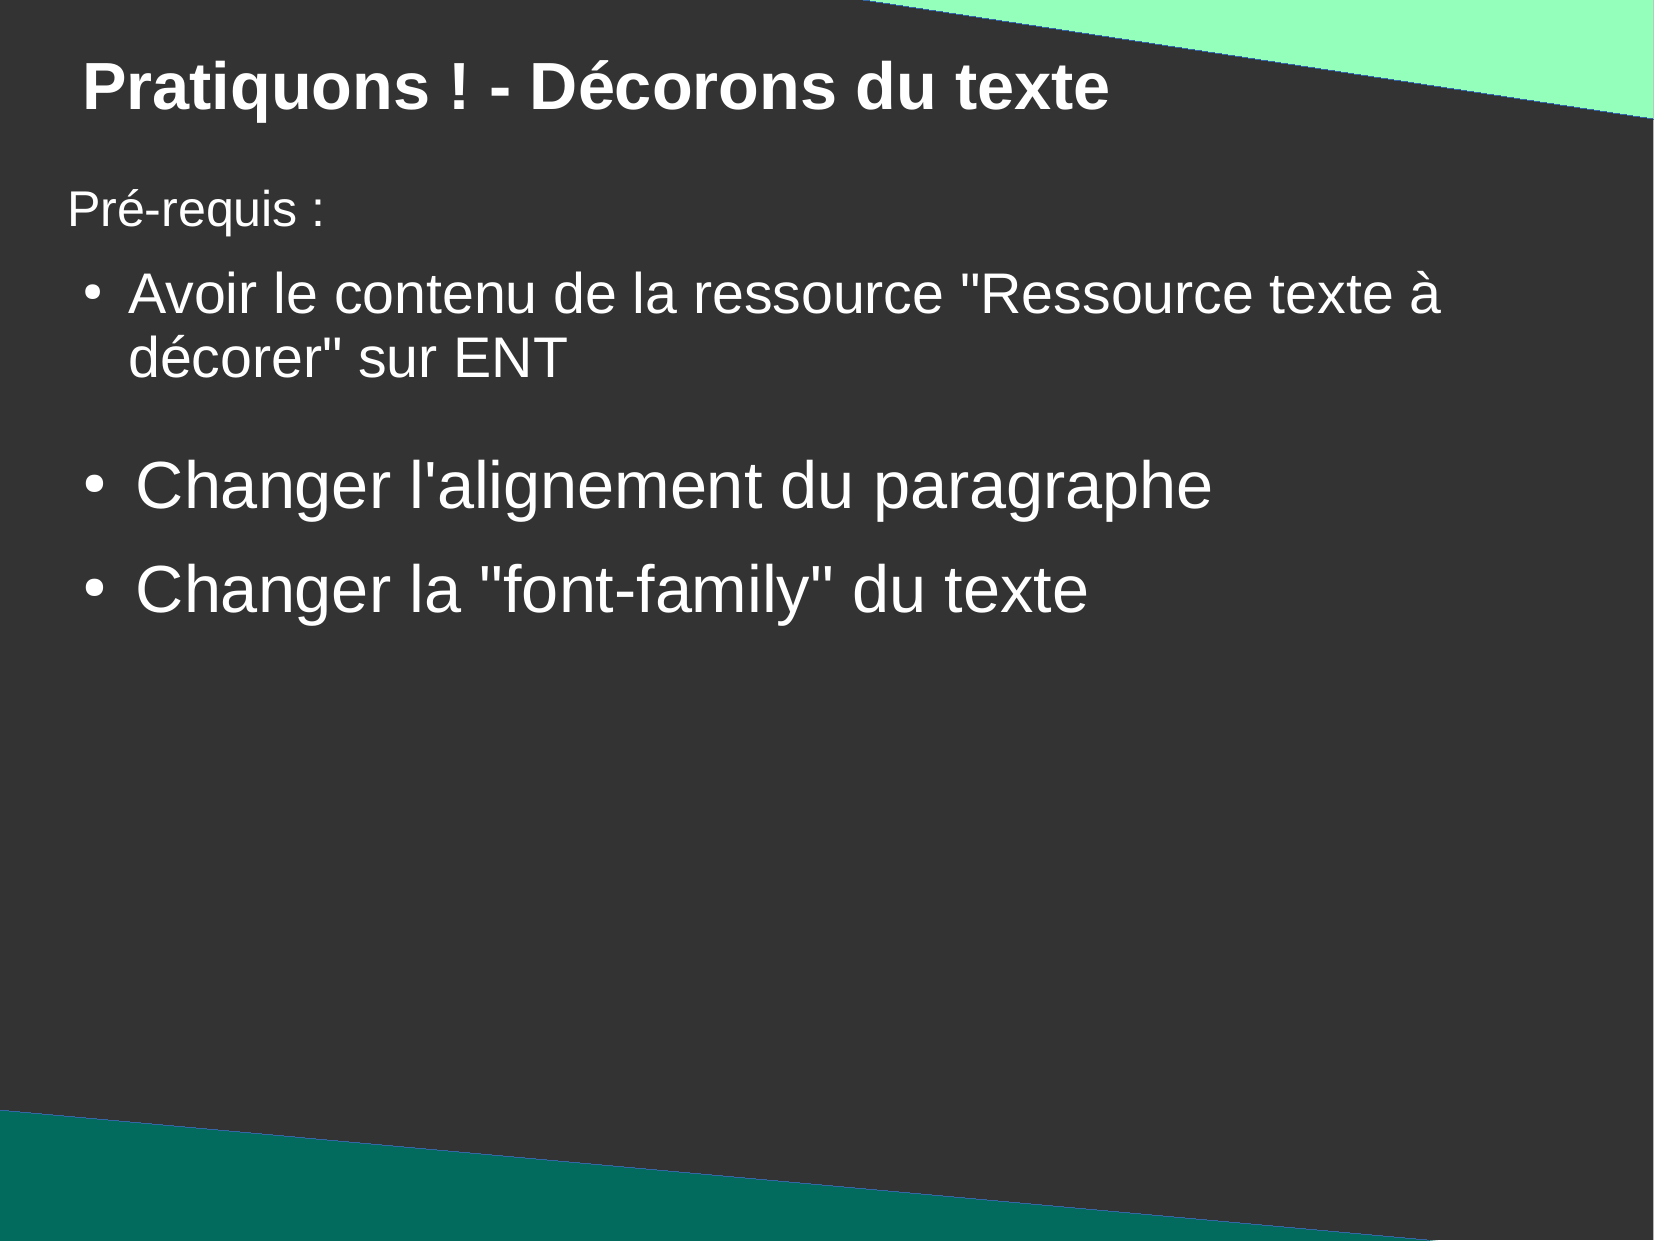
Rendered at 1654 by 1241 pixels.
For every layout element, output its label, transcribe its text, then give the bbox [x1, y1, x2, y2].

title Pratiquons ! - Décorons du texte [82, 49, 1630, 199]
list Pré-requis : Avoir le contenu de la ressource "Ressource texte à décorer" sur ENT [67, 180, 1607, 390]
list Changer l'alignement du paragraphe Changer la "font-family" du texte [64, 447, 1589, 1004]
text_box [863, 0, 1654, 120]
